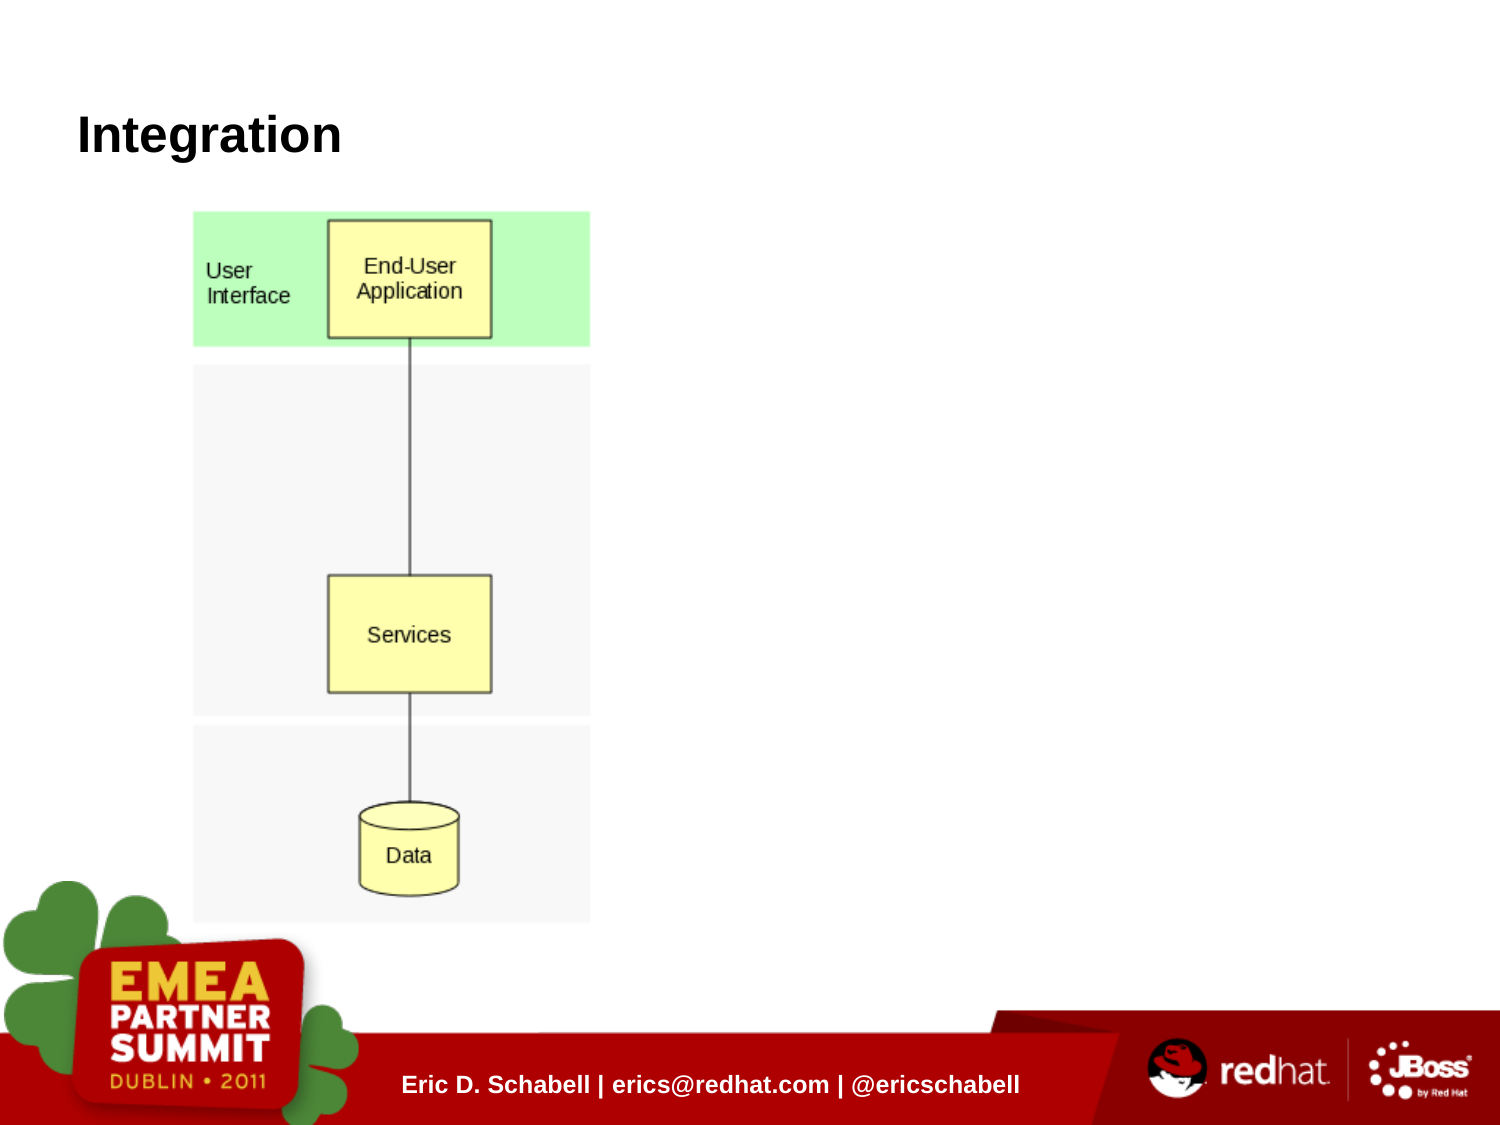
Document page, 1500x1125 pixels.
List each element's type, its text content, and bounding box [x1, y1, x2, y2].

picture [0, 202, 1500, 1125]
title Integration [77, 24, 1353, 245]
